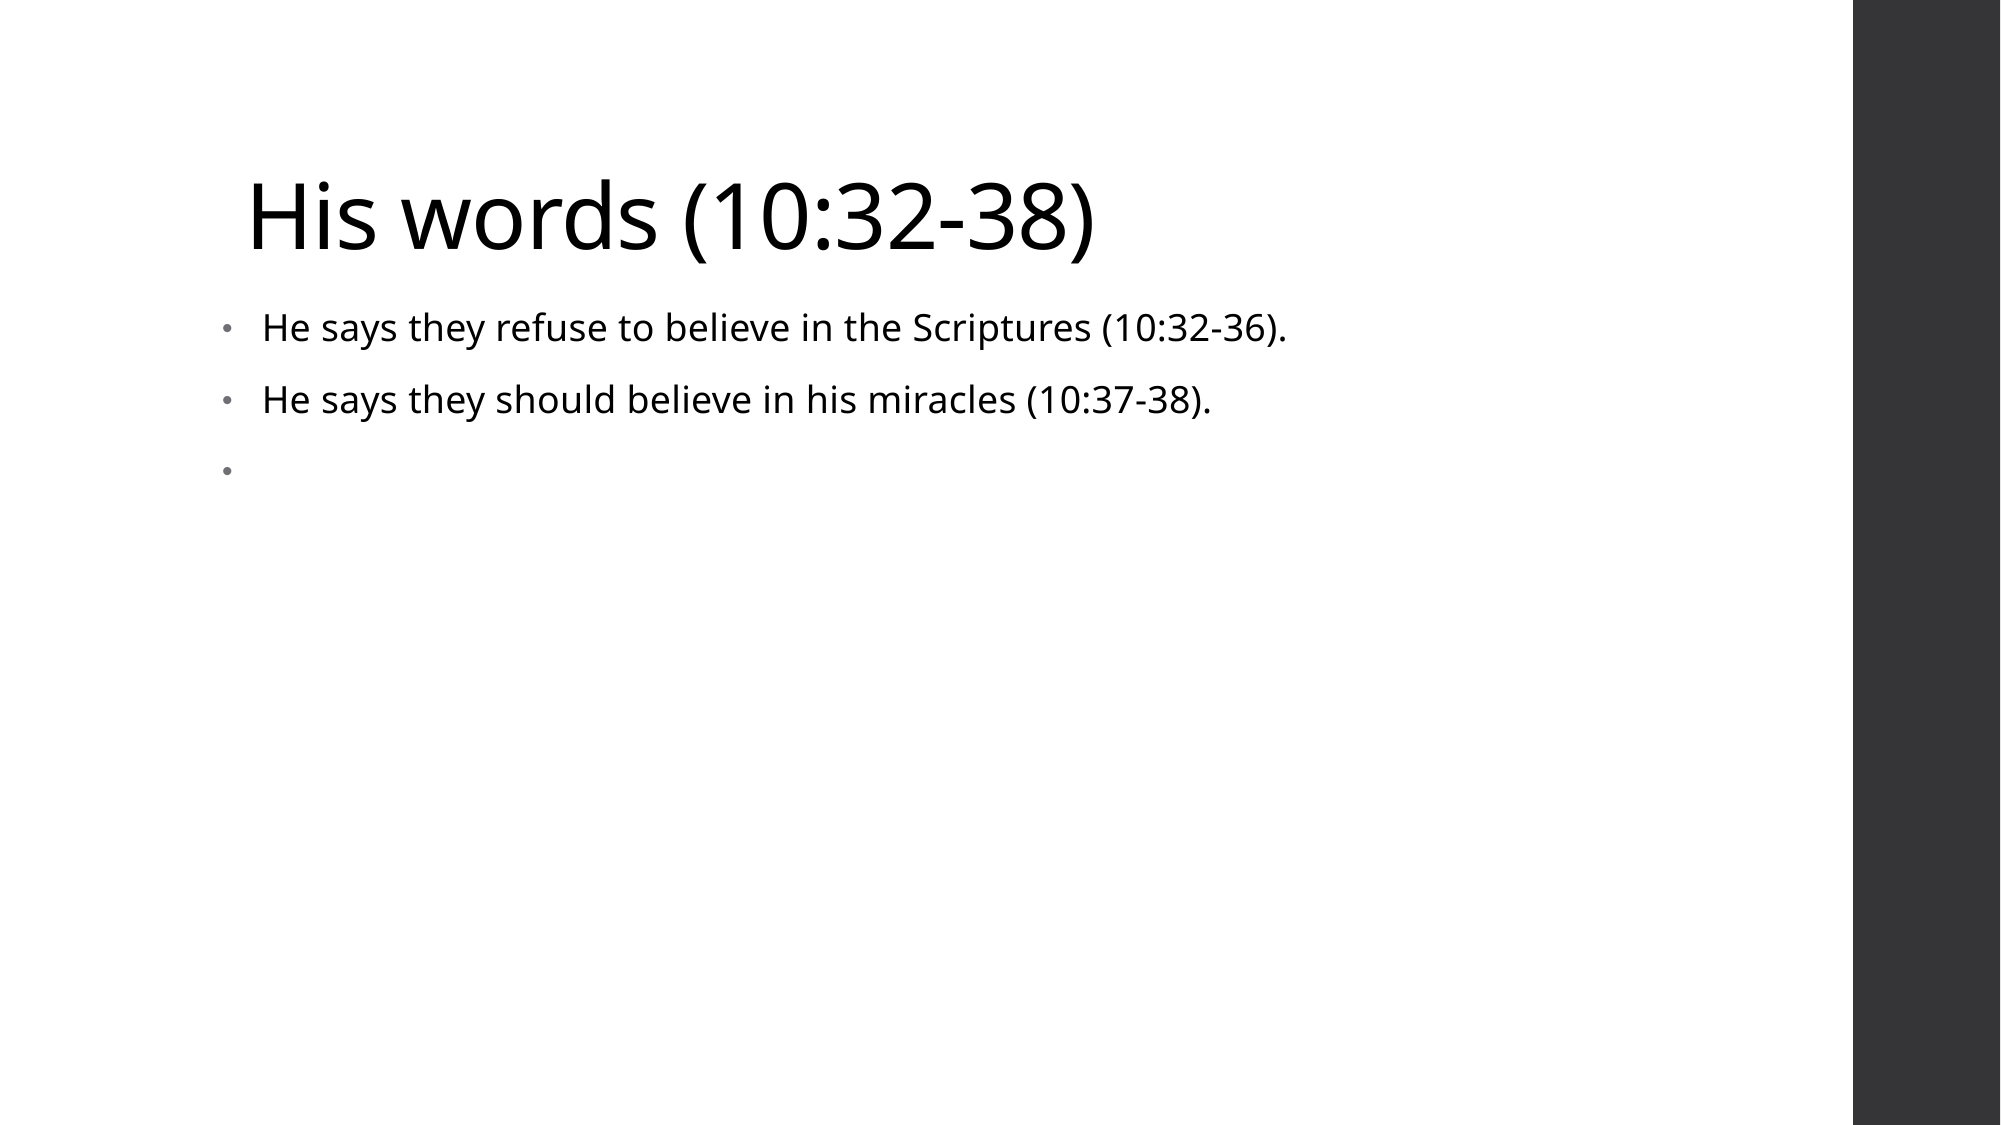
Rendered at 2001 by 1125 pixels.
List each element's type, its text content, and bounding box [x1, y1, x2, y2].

list He says they refuse to believe in the Scriptures (10:32-36). He says they should believe in his miracles (10:37-38). [206, 299, 1617, 1014]
title His words (10:32-38) [206, 60, 1797, 278]
